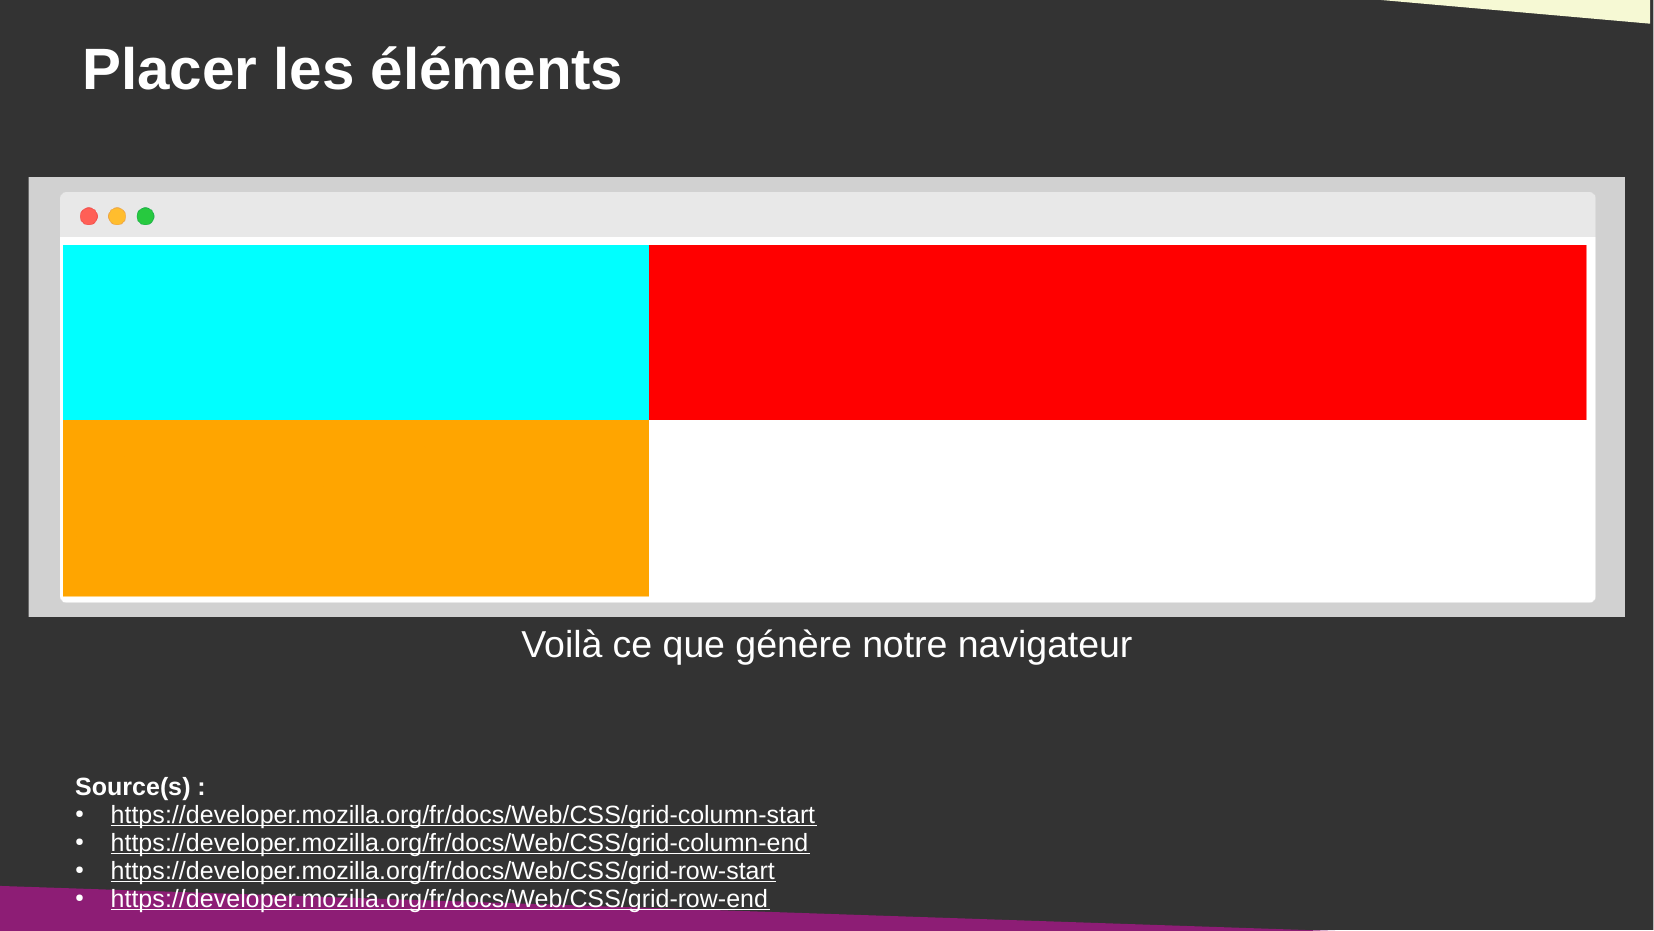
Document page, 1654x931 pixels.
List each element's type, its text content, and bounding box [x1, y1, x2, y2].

text_box [1381, 0, 1651, 24]
text_box [0, 885, 1336, 931]
title Placer les éléments [82, 37, 1571, 122]
picture [28, 177, 1625, 617]
text_box Voilà ce que génère notre navigateur [118, 617, 1536, 691]
text_box Source(s) : https://developer.mozilla.org/fr/docs/Web/CSS/grid-column-start https://developer.mozilla.org/fr/docs/Web/CSS/grid-column-end https://developer.mozilla.org/fr/docs/Web/CSS/grid-row-start https://developer.mozilla.org/fr/docs/Web/CSS/grid-row-end [60, 765, 1546, 920]
